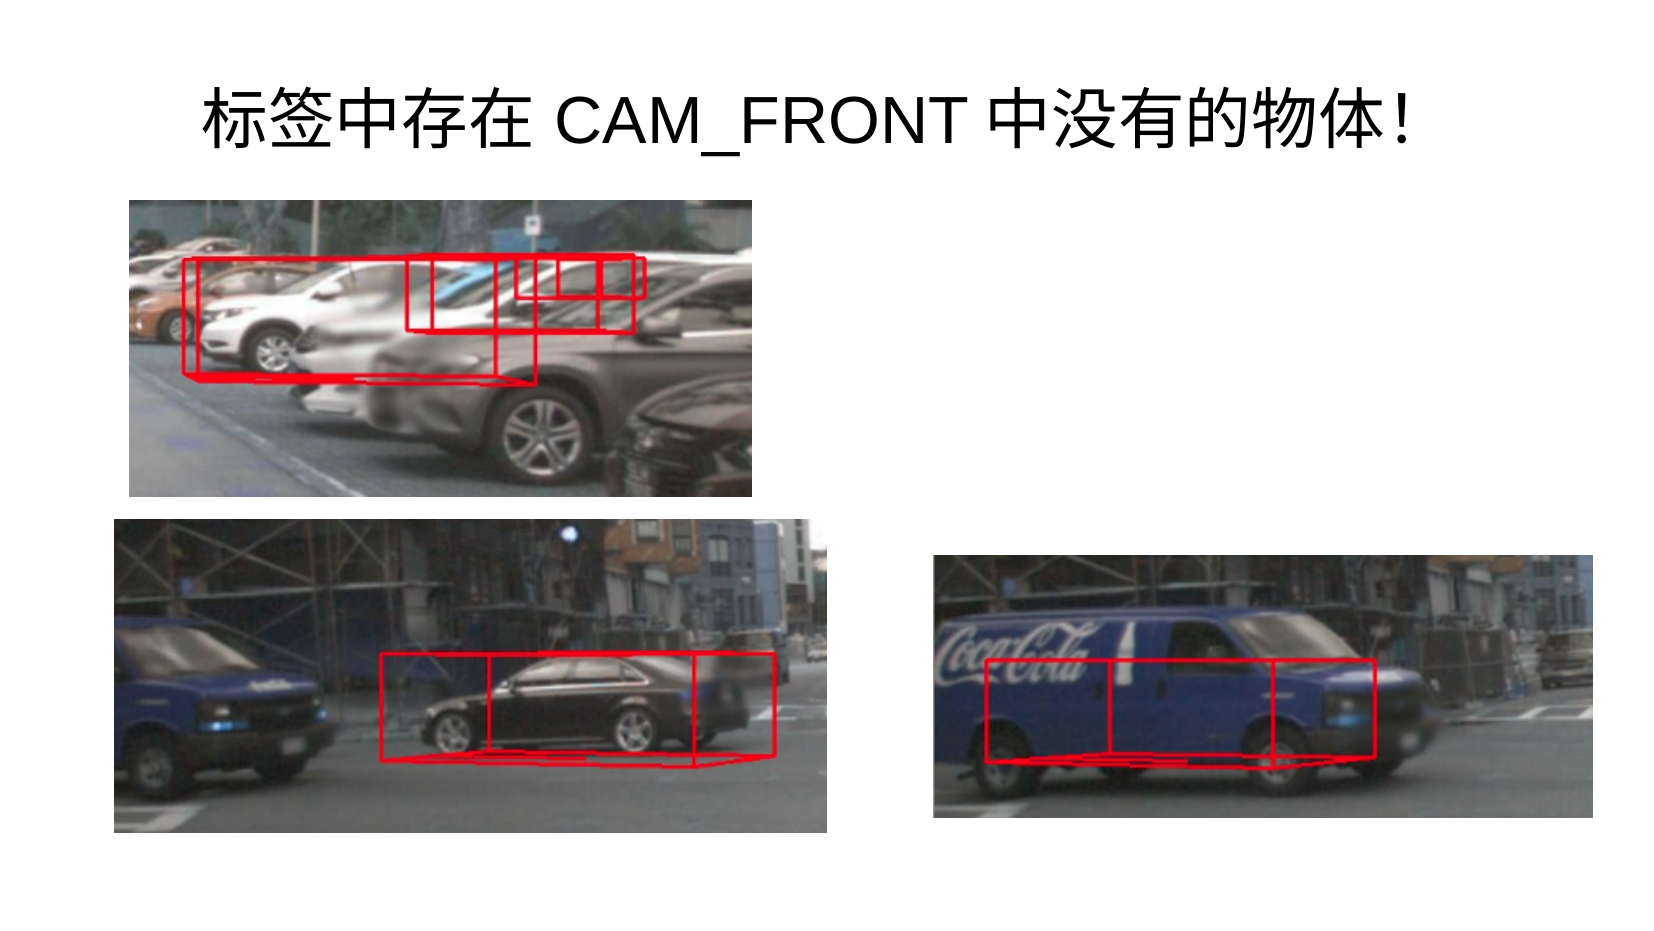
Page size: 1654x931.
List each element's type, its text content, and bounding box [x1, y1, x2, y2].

picture [933, 555, 1593, 818]
title 标签中存在CAM_FRONT中没有的物体！ [82, 37, 1571, 193]
picture [129, 200, 752, 497]
picture [114, 519, 827, 833]
